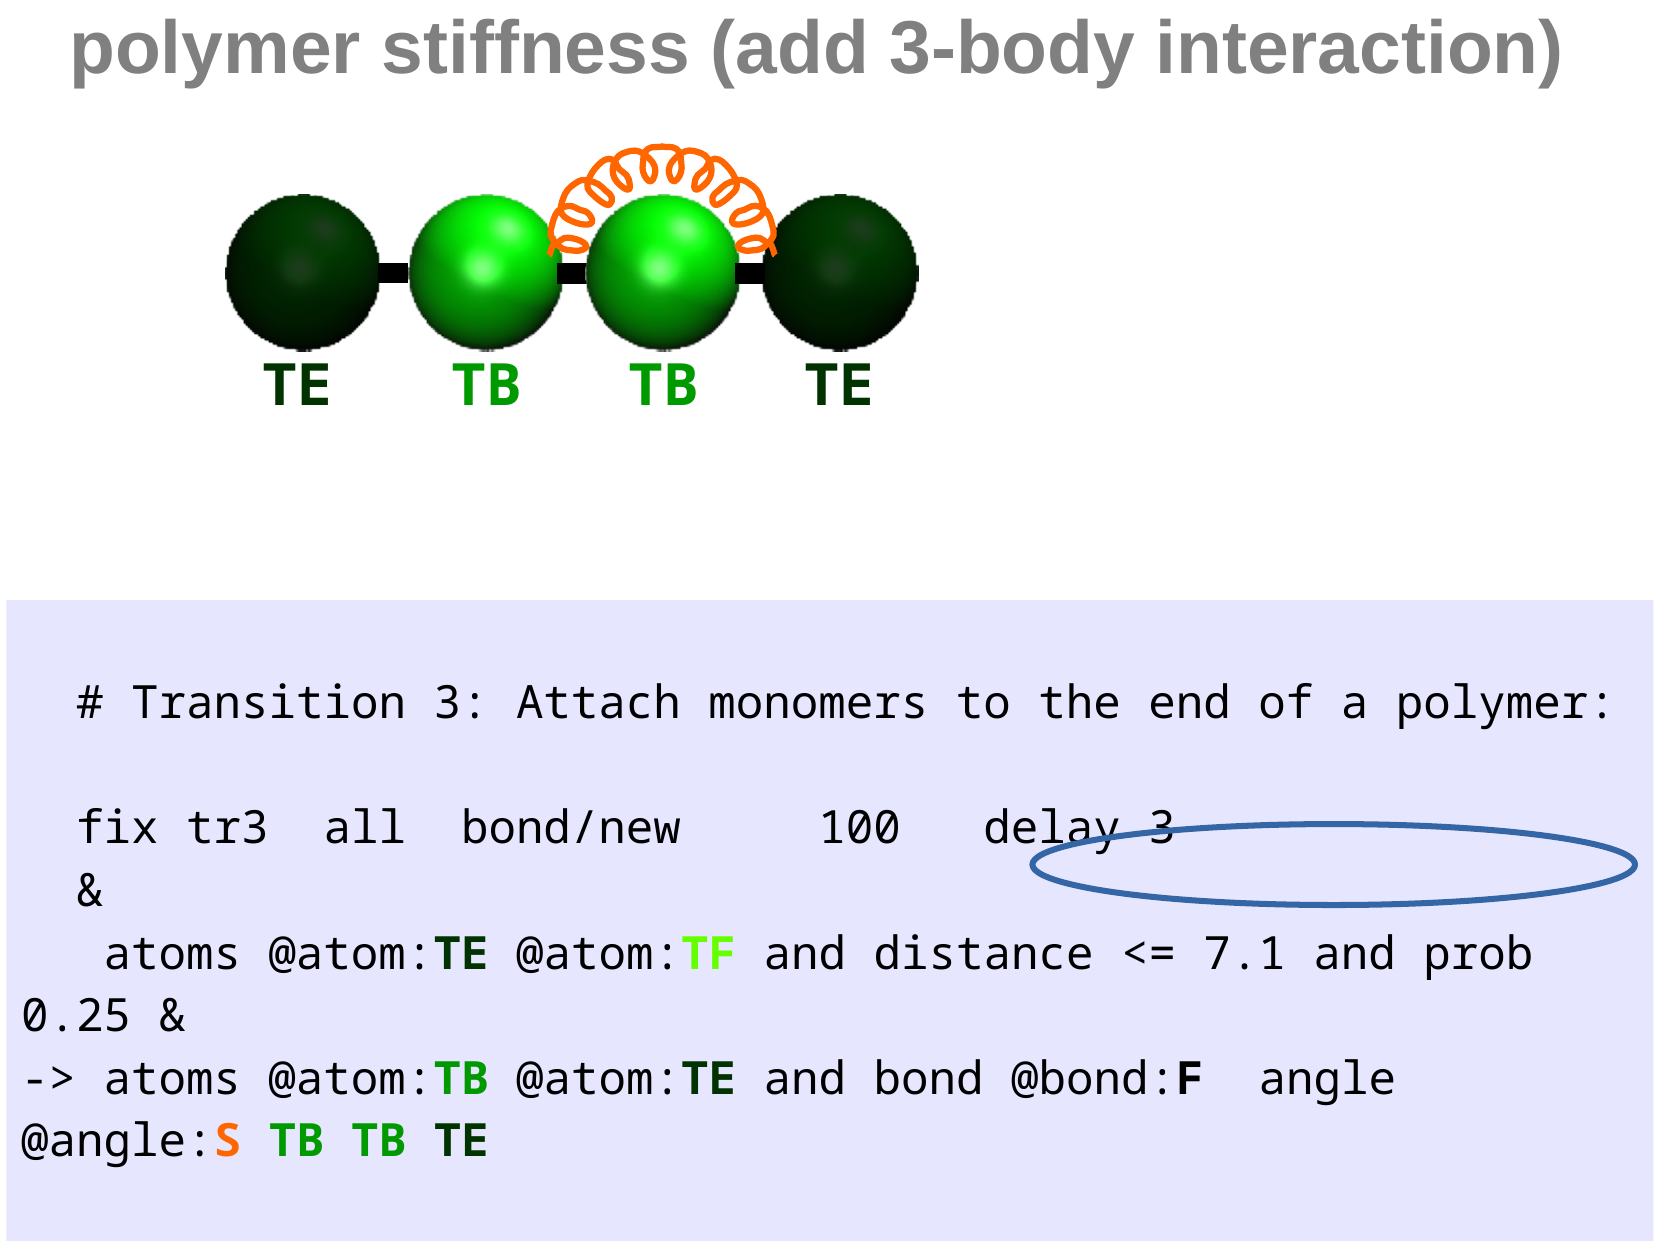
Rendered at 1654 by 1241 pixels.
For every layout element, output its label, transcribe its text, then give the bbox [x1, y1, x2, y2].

picture [598, 194, 608, 201]
picture [761, 194, 919, 336]
picture [716, 194, 726, 201]
picture [225, 194, 382, 352]
text_box TB [381, 335, 592, 409]
text_box TB [558, 352, 735, 410]
text_box polymer stiffness (add 3-body interaction) [0, 0, 1635, 140]
picture [408, 194, 565, 335]
picture [761, 217, 770, 238]
text_box TE [735, 336, 946, 410]
picture [585, 194, 742, 352]
text_box # Transition 3: Attach monomers to the end of a polymer: fix tr3 all bond/new 100 delay 3 & atoms @atom:TE @atom:TF and distance <= 7.1 and prob 0.25 & -> atoms @atom:TB @atom:TE and bond @bond:F angle @angle:S TB TB TE [6, 600, 1654, 1241]
picture [554, 217, 565, 238]
text_box TE [192, 335, 381, 409]
picture [736, 214, 742, 221]
